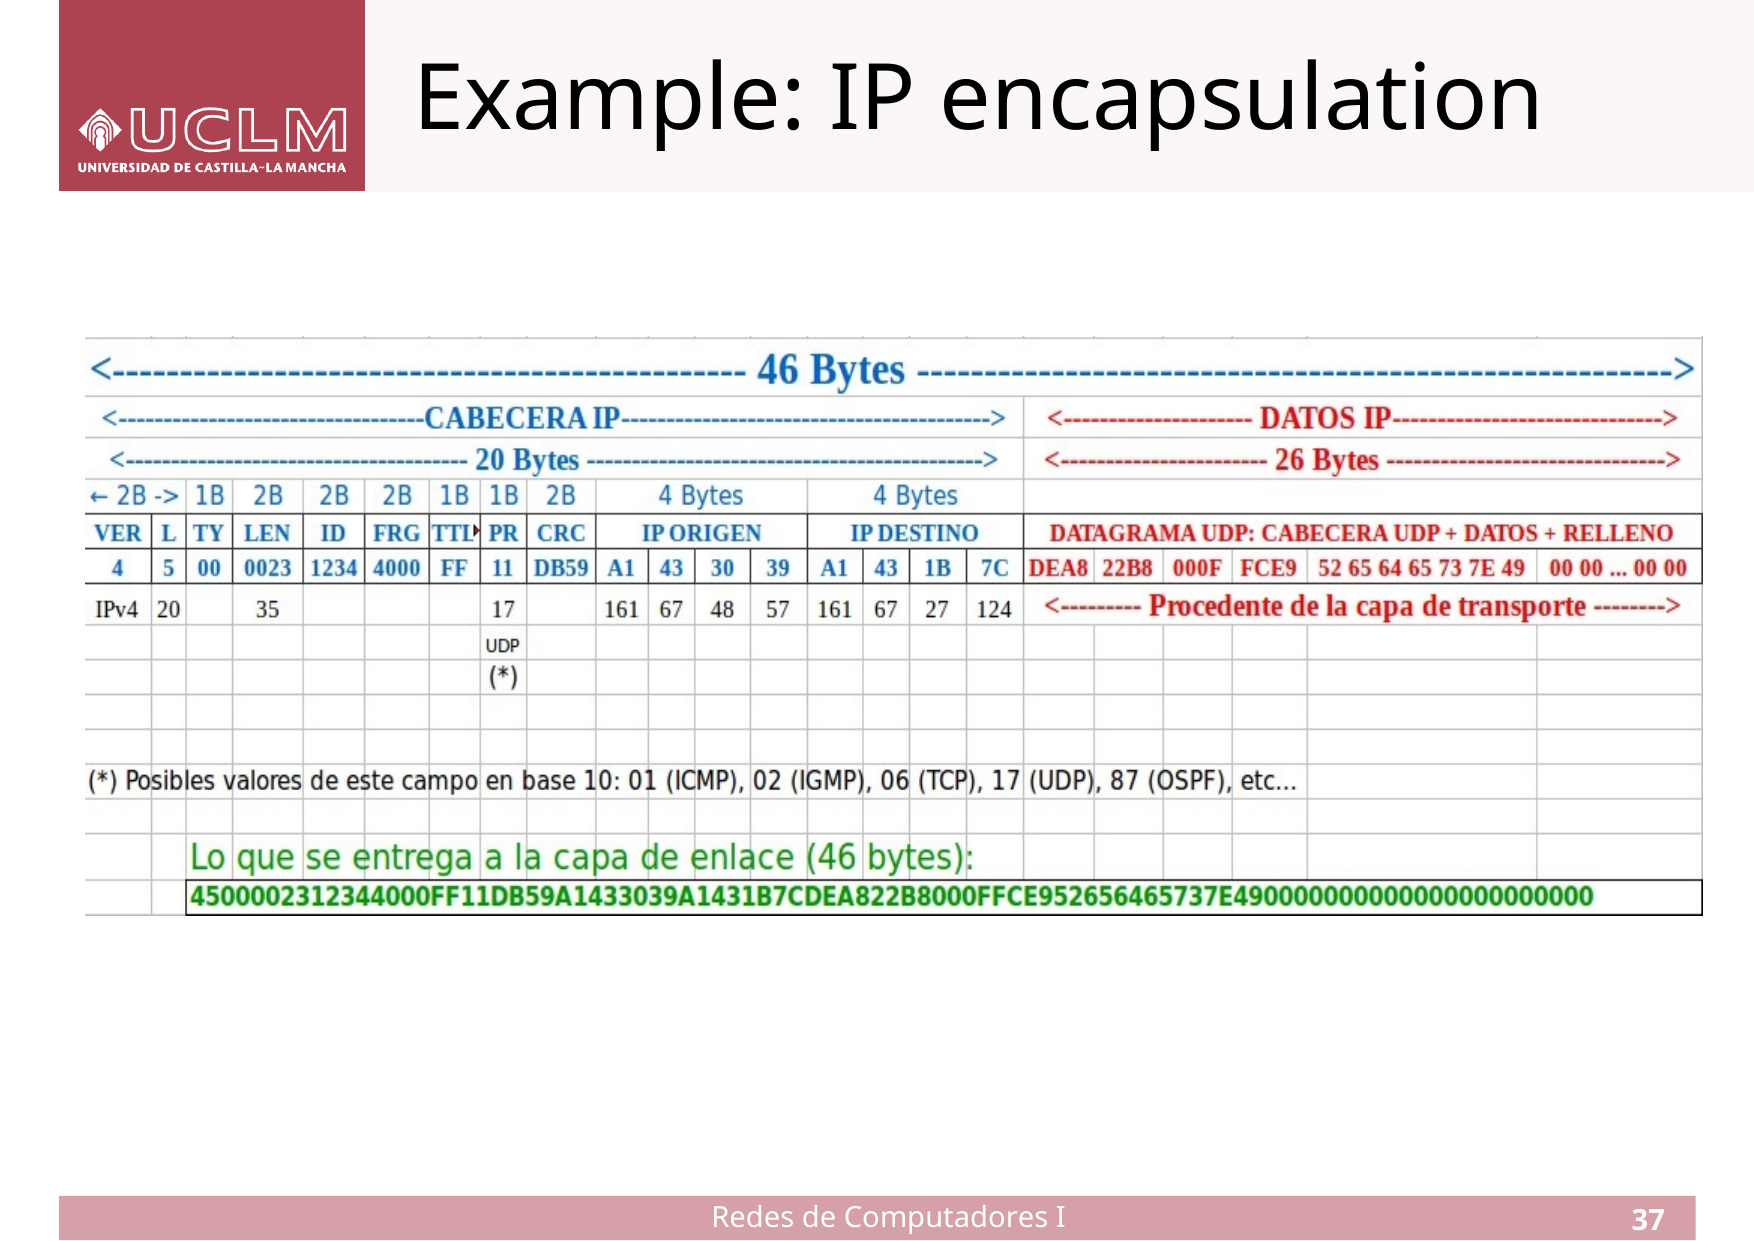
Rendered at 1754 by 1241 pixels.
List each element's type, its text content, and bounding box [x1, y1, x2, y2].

picture [85, 336, 1703, 916]
text_box <number> [1257, 1201, 1666, 1235]
text_box Example: IP encapsulation [413, 0, 1667, 198]
text_box Redes de Computadores I [607, 1201, 1161, 1232]
picture [59, 0, 365, 191]
